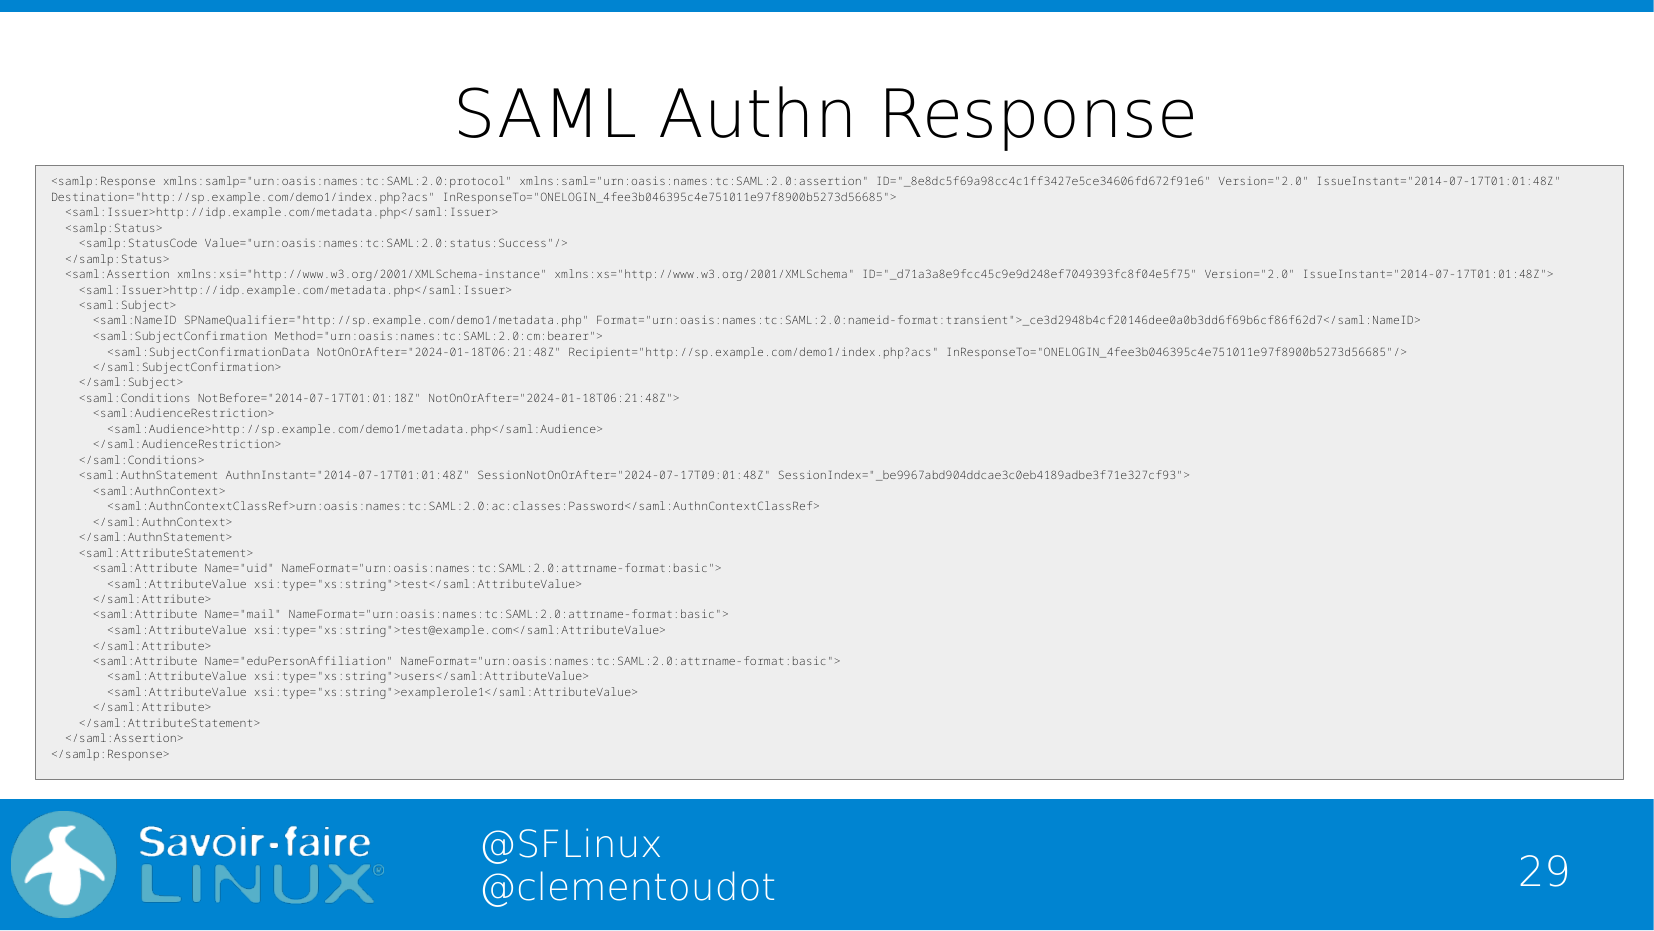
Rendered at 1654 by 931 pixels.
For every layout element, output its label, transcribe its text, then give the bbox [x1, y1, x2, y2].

picture [11, 811, 384, 918]
text_box <samlp:Response xmlns:samlp="urn:oasis:names:tc:SAML:2.0:protocol" xmlns:saml="urn:oasis:names:tc:SAML:2.0:assertion" ID="_8e8dc5f69a98cc4c1ff3427e5ce34606fd672f91e6" Version="2.0" IssueInstant="2014-07-17T01:01:48Z" Destination="http://sp.example.com/demo1/index.php?acs" InResponseTo="ONELOGIN_4fee3b046395c4e751011e97f8900b5273d56685"> <saml:Issuer>http://idp.example.com/metadata.php</saml:Issuer> <samlp:Status> <samlp:StatusCode Value="urn:oasis:names:tc:SAML:2.0:status:Success"/> </samlp:Status> <saml:Assertion xmlns:xsi="http://www.w3.org/2001/XMLSchema-instance" xmlns:xs="http://www.w3.org/2001/XMLSchema" ID="_d71a3a8e9fcc45c9e9d248ef7049393fc8f04e5f75" Version="2.0" IssueInstant="2014-07-17T01:01:48Z"> <saml:Issuer>http://idp.example.com/metadata.php</saml:Issuer> <saml:Subject> <saml:NameID SPNameQualifier="http://sp.example.com/demo1/metadata.php" Format="urn:oasis:names:tc:SAML:2.0:nameid-format:transient">_ce3d2948b4cf20146dee0a0b3dd6f69b6cf86f62d7</saml:NameID> <saml:SubjectConfirmation Method="urn:oasis:names:tc:SAML:2.0:cm:bearer"> <saml:SubjectConfirmationData NotOnOrAfter="2024-01-18T06:21:48Z" Recipient="http://sp.example.com/demo1/index.php?acs" InResponseTo="ONELOGIN_4fee3b046395c4e751011e97f8900b5273d56685"/> </saml:SubjectConfirmation> </saml:Subject> <saml:Conditions NotBefore="2014-07-17T01:01:18Z" NotOnOrAfter="2024-01-18T06:21:48Z"> <saml:AudienceRestriction> <saml:Audience>http://sp.example.com/demo1/metadata.php</saml:Audience> </saml:AudienceRestriction> </saml:Conditions> <saml:AuthnStatement AuthnInstant="2014-07-17T01:01:48Z" SessionNotOnOrAfter="2024-07-17T09:01:48Z" SessionIndex="_be9967abd904ddcae3c0eb4189adbe3f71e327cf93"> <saml:AuthnContext> <saml:AuthnContextClassRef>urn:oasis:names:tc:SAML:2.0:ac:classes:Password</saml:AuthnContextClassRef> </saml:AuthnContext> </saml:AuthnStatement> <saml:AttributeStatement> <saml:Attribute Name="uid" NameFormat="urn:oasis:names:tc:SAML:2.0:attrname-format:basic"> <saml:AttributeValue xsi:type="xs:string">test</saml:AttributeValue> </saml:Attribute> <saml:Attribute Name="mail" NameFormat="urn:oasis:names:tc:SAML:2.0:attrname-format:basic"> <saml:AttributeValue xsi:type="xs:string">test@example.com</saml:AttributeValue> </saml:Attribute> <saml:Attribute Name="eduPersonAffiliation" NameFormat="urn:oasis:names:tc:SAML:2.0:attrname-format:basic"> <saml:AttributeValue xsi:type="xs:string">users</saml:AttributeValue> <saml:AttributeValue xsi:type="xs:string">examplerole1</saml:AttributeValue> </saml:Attribute> </saml:AttributeStatement> </saml:Assertion> </samlp:Response> [35, 165, 1624, 780]
title SAML Authn Response [82, 37, 1571, 165]
